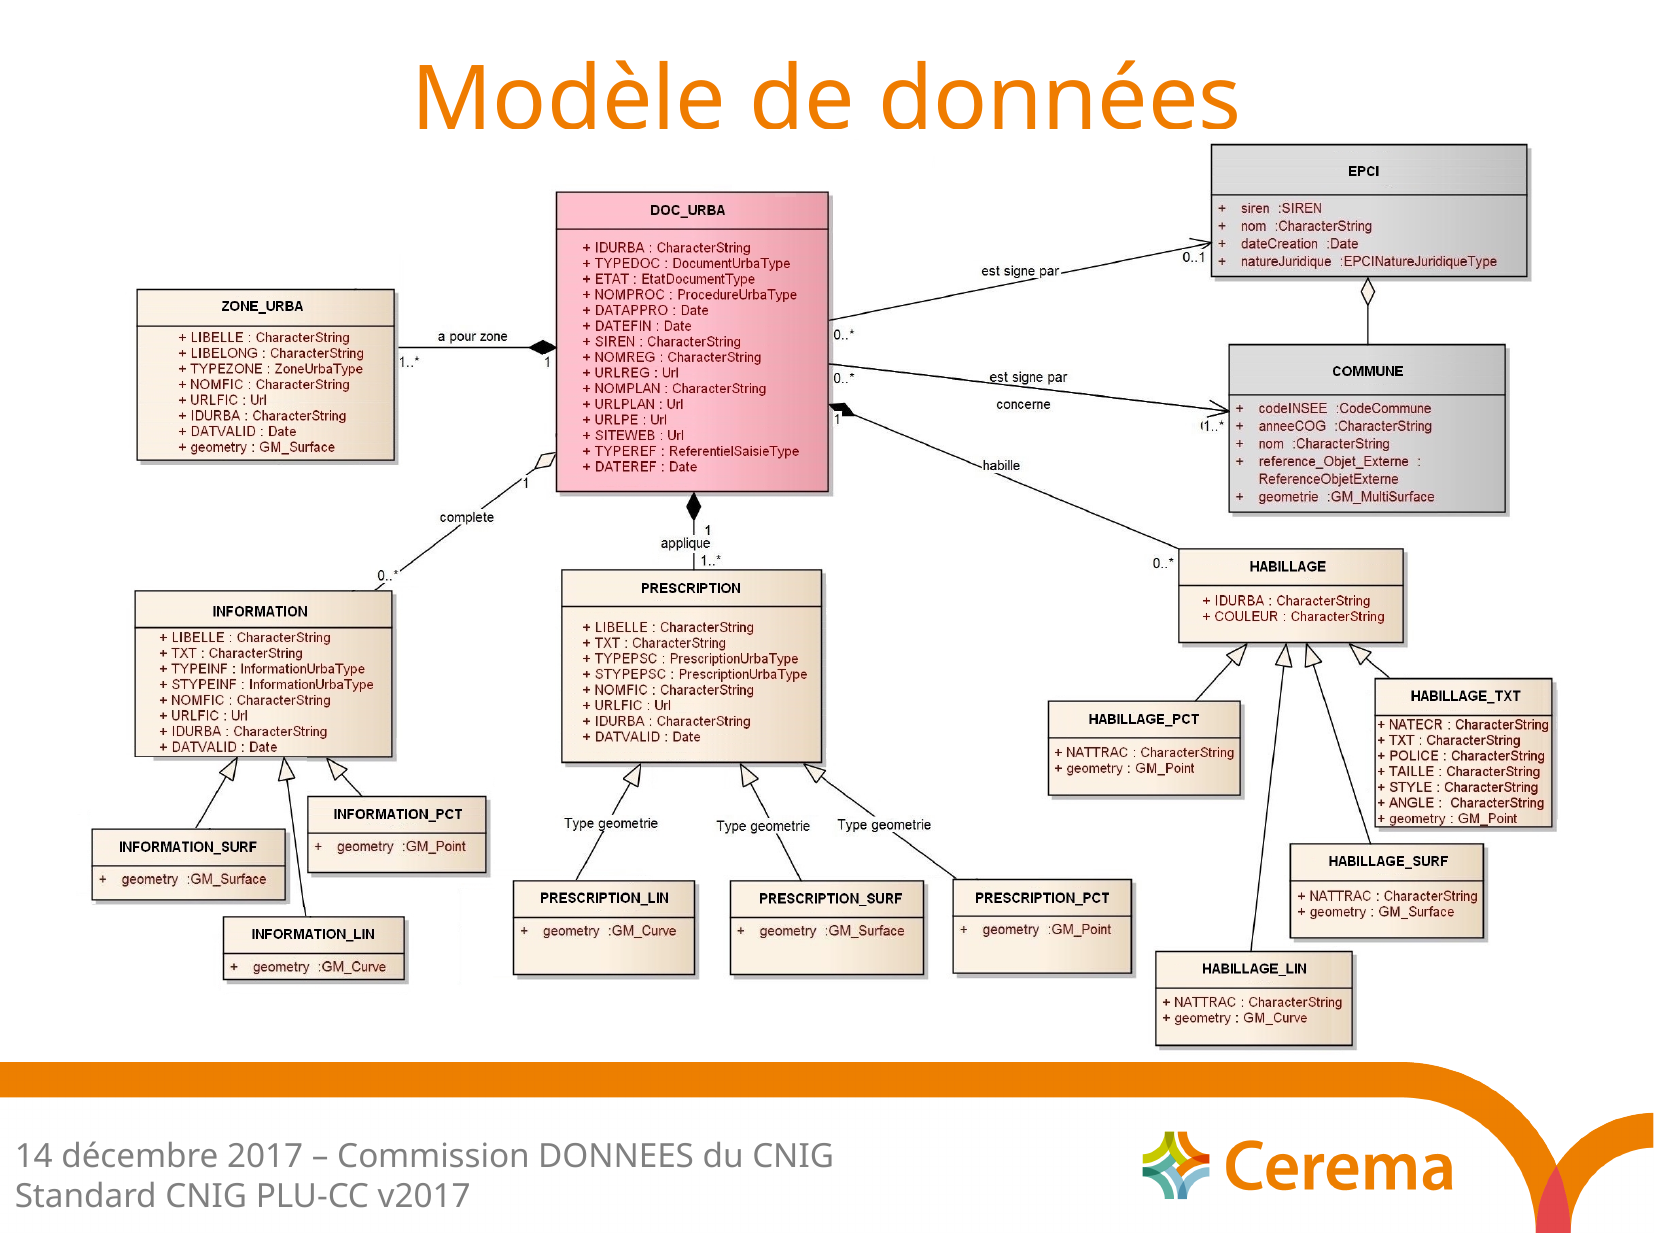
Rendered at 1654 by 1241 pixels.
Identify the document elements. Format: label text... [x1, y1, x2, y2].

picture [0, 1062, 1654, 1233]
title Modèle de données [82, 23, 1571, 129]
picture [76, 129, 1571, 1061]
text_box 14 décembre 2017 – Commission DONNEES du CNIG Standard CNIG PLU-CC v2017 [0, 1126, 1252, 1223]
